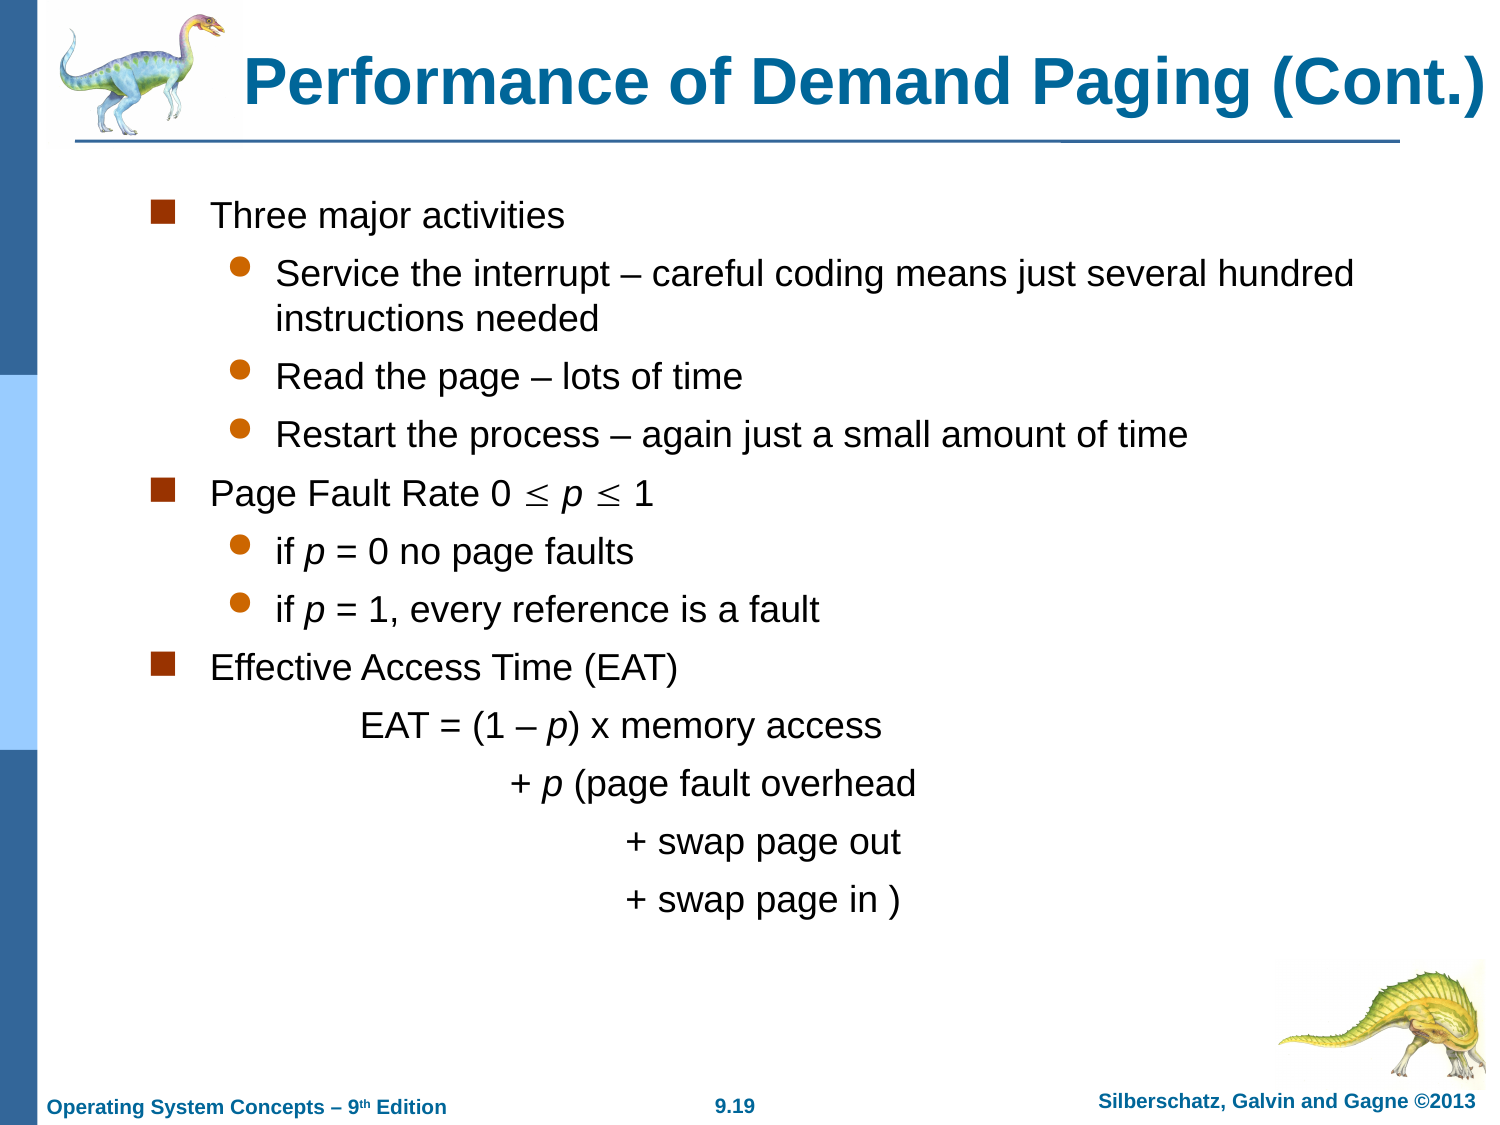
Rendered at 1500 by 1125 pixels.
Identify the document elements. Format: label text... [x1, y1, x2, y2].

title Performance of Demand Paging (Cont.) [214, 31, 1500, 126]
picture [1275, 959, 1486, 1090]
picture [46, 0, 243, 149]
list Three major activities Service the interrupt – careful coding means just several hundred instructions needed Read the page – lots of time Restart the process – again just a small amount of time Page Fault Rate 0  p  1 if p = 0 no page faults if p = 1, every reference is a fault Effective Access Time (EAT) EAT = (1 – p) x memory access + p (page fault overhead + swap page out + swap page in ) [138, 183, 1500, 946]
